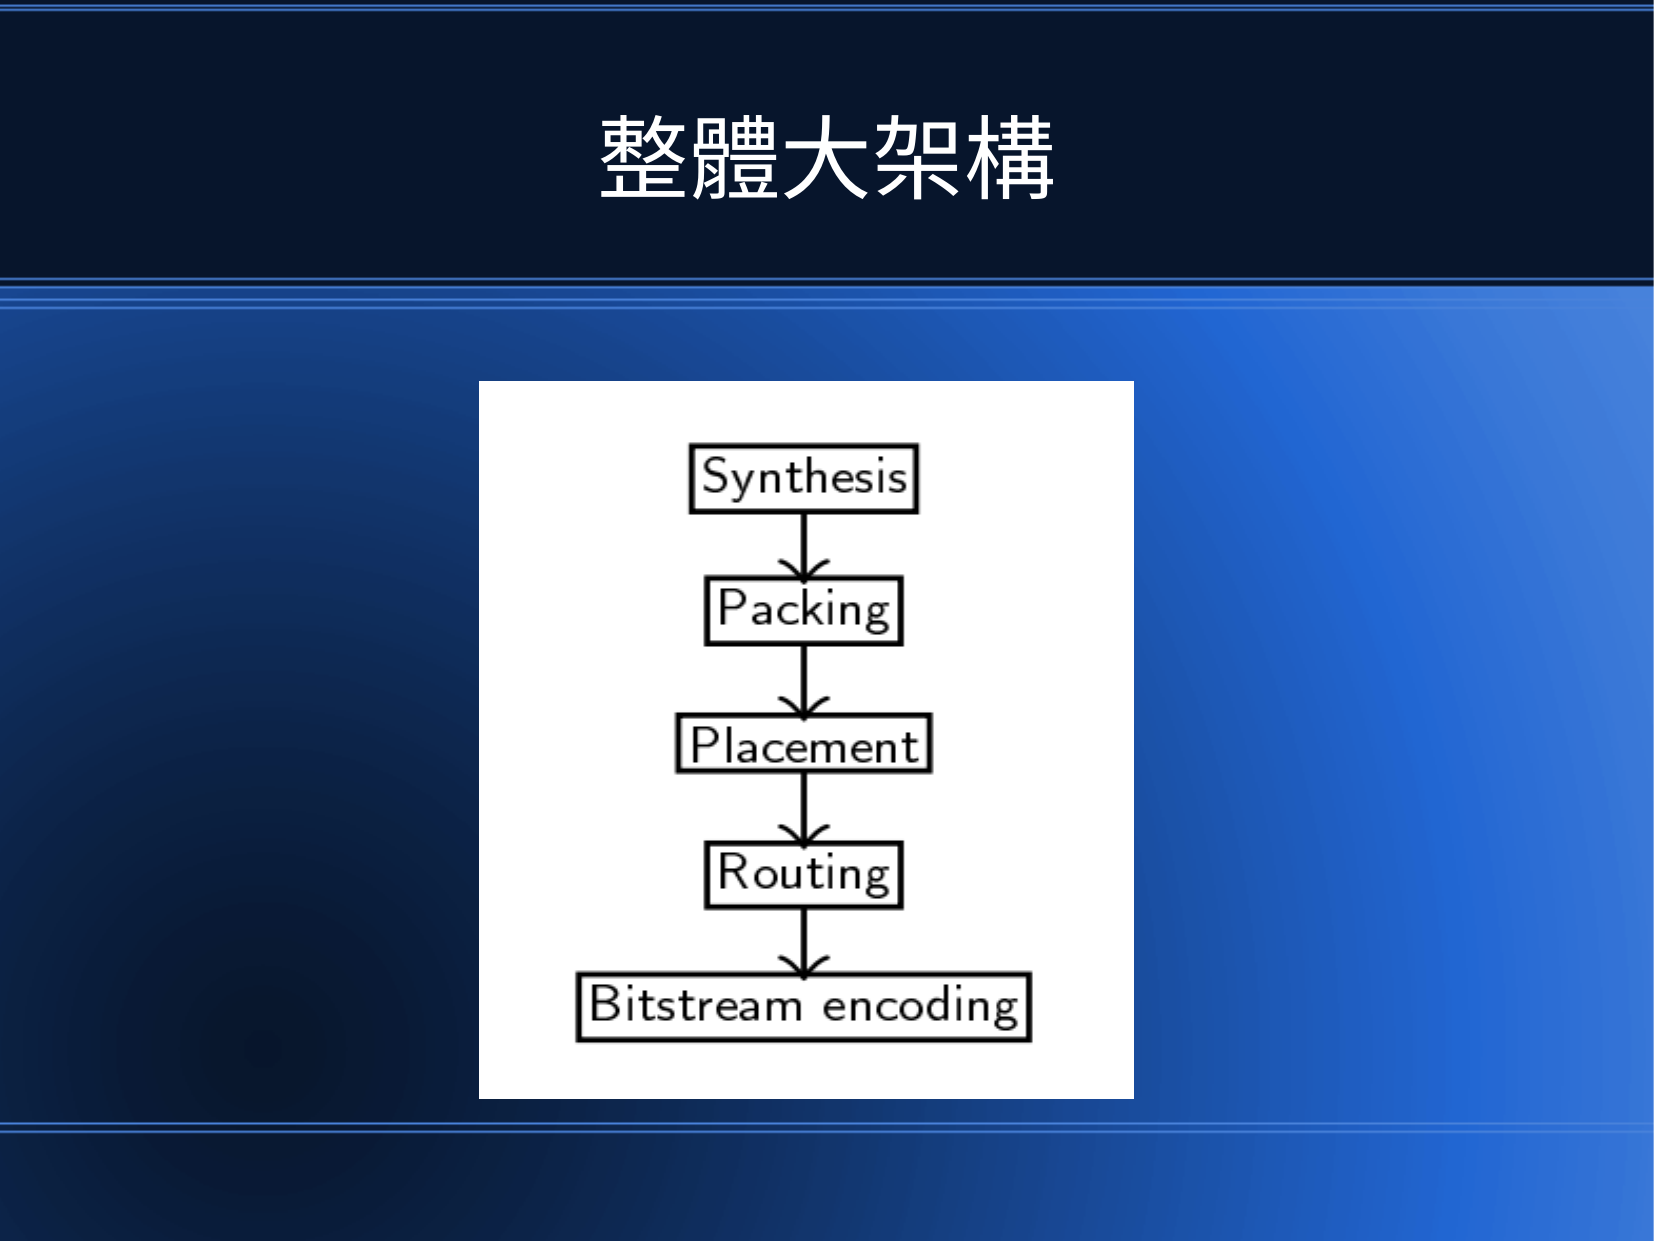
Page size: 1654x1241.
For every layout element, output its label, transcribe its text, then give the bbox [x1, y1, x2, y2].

title 整體大架構 [82, 49, 1571, 257]
picture [0, 0, 1654, 1241]
